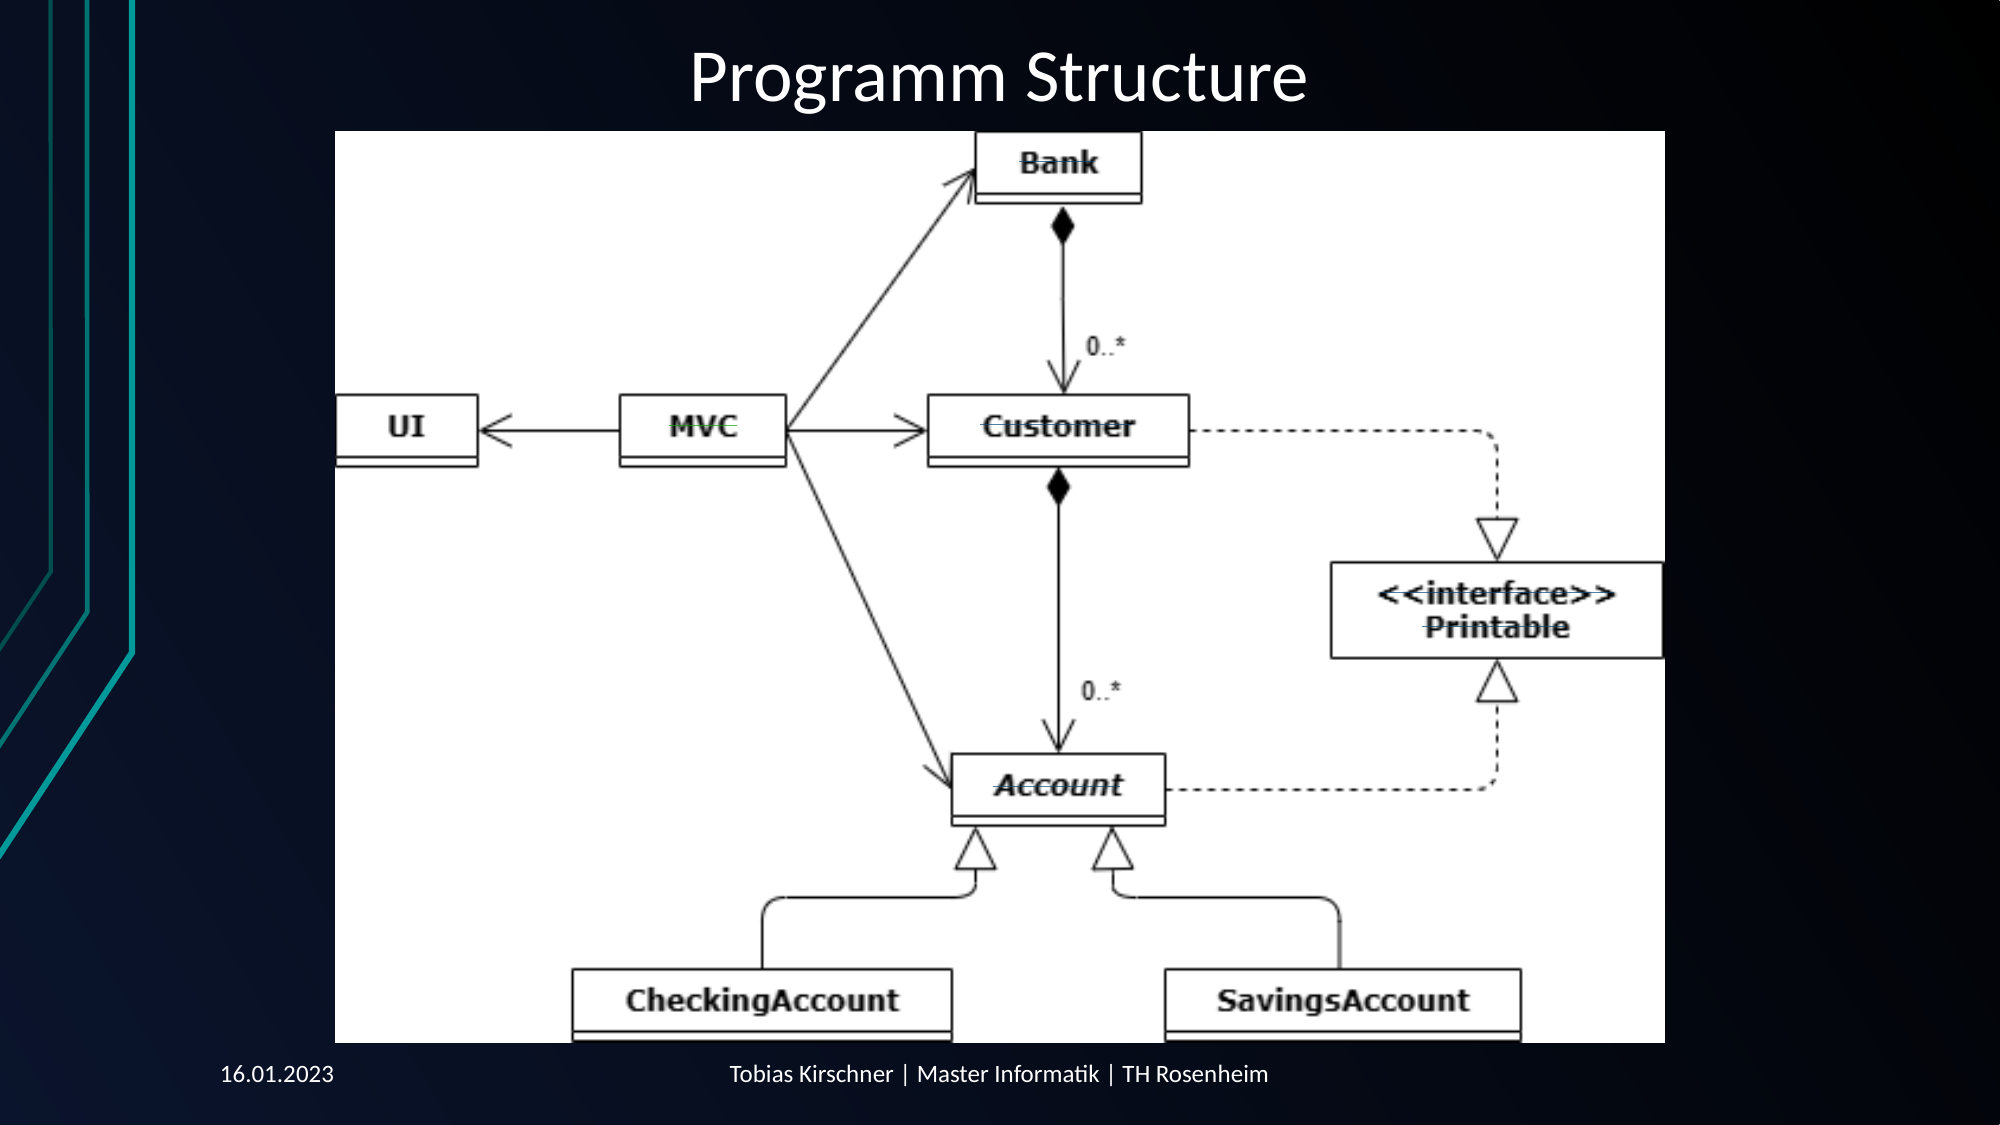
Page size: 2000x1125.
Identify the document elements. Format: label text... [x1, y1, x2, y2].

picture [335, 131, 1665, 1043]
text_box 16.01.2023 [199, 1042, 566, 1103]
text_box Tobias Kirschner | Master Informatik | TH Rosenheim [566, 1042, 1433, 1103]
title Programm Structure [149, 10, 1850, 128]
